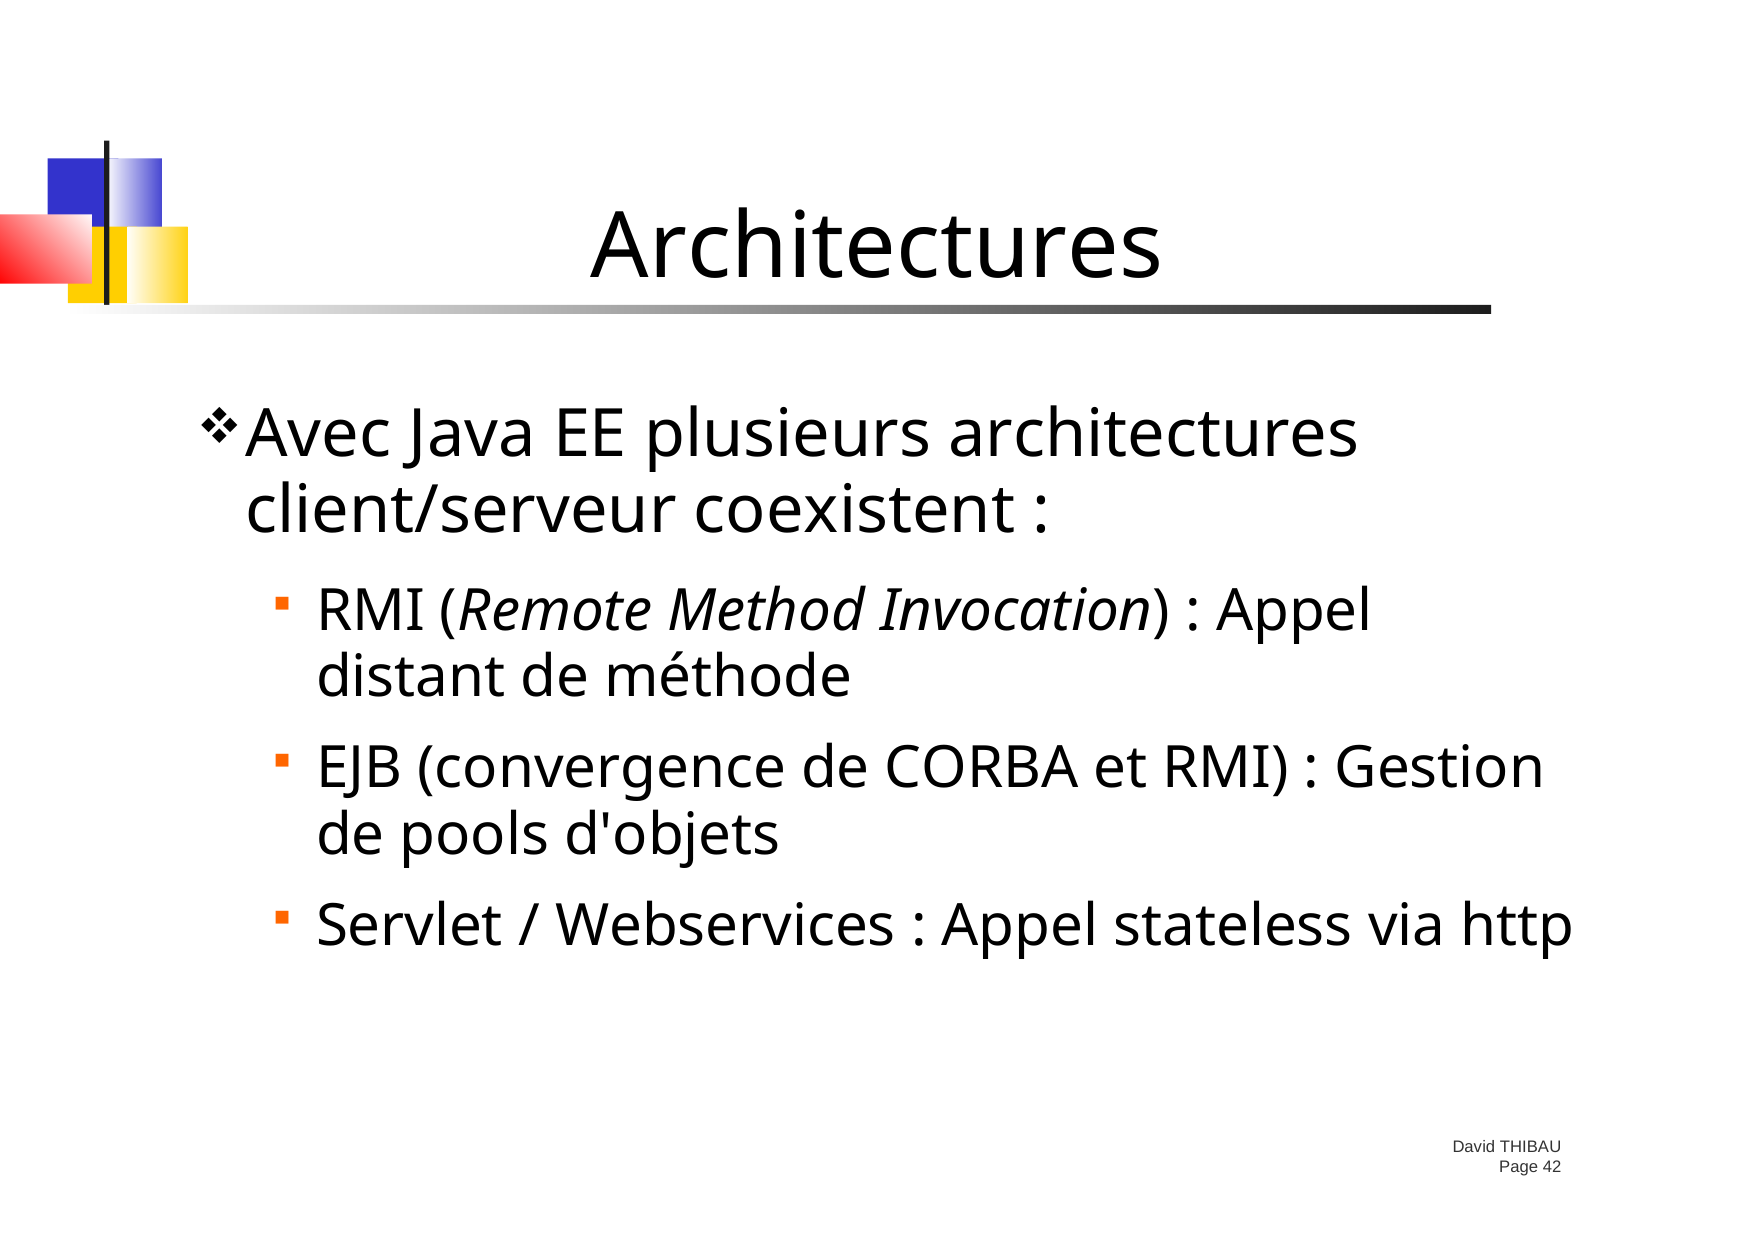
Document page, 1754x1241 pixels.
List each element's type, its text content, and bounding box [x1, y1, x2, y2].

list Avec Java EE plusieurs architectures client/serveur coexistent : RMI (Remote Method Invocation) : Appel distant de méthode EJB (convergence de CORBA et RMI) : Gestion de pools d'objets Servlet / Webservices : Appel stateless via http [179, 395, 1577, 1130]
title Architectures [179, 190, 1577, 301]
